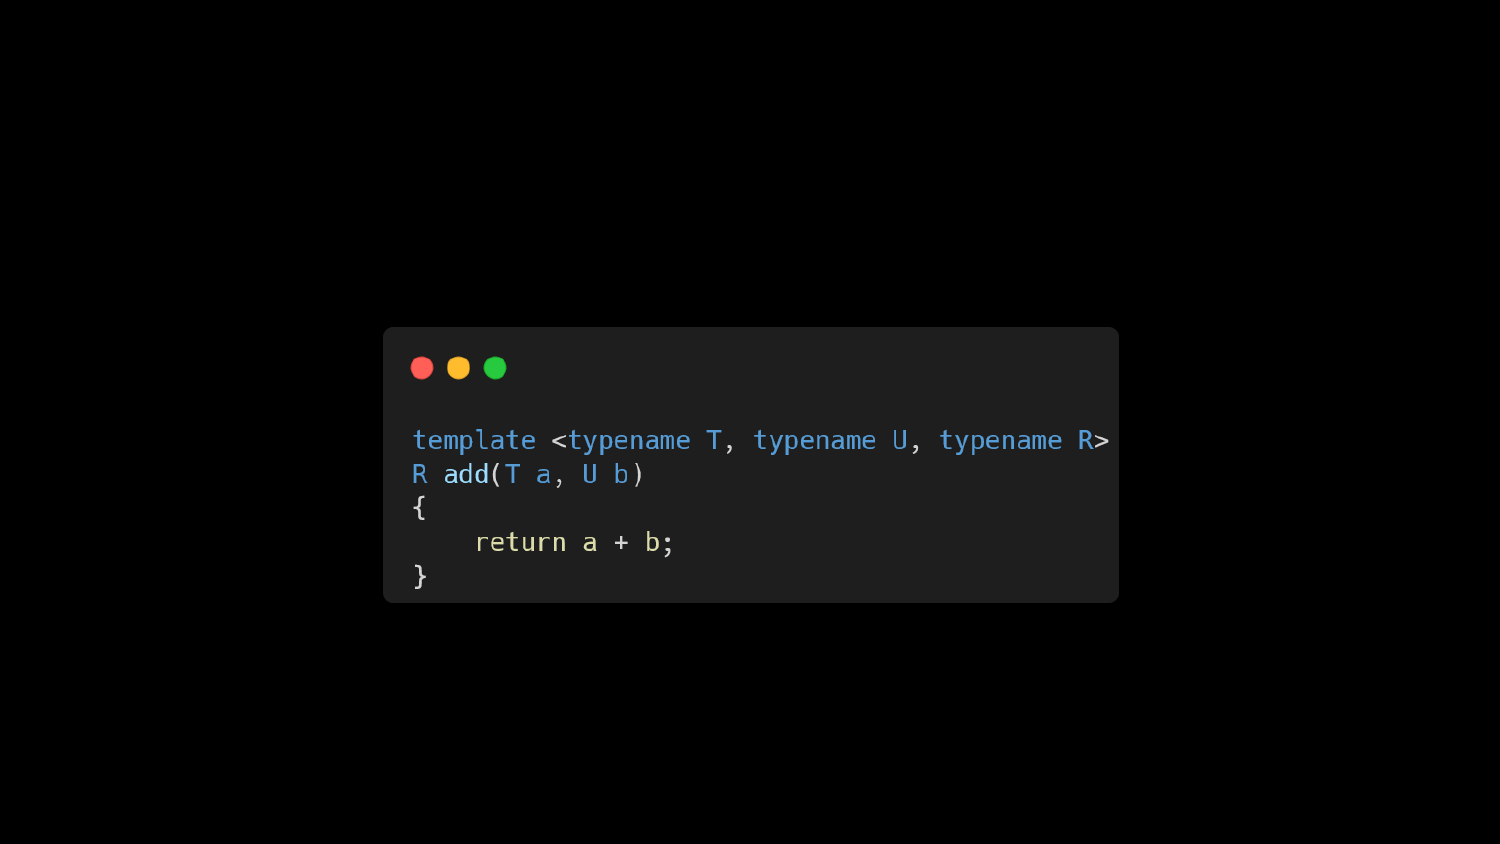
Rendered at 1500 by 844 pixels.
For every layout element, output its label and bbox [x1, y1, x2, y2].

picture [279, 224, 1221, 705]
